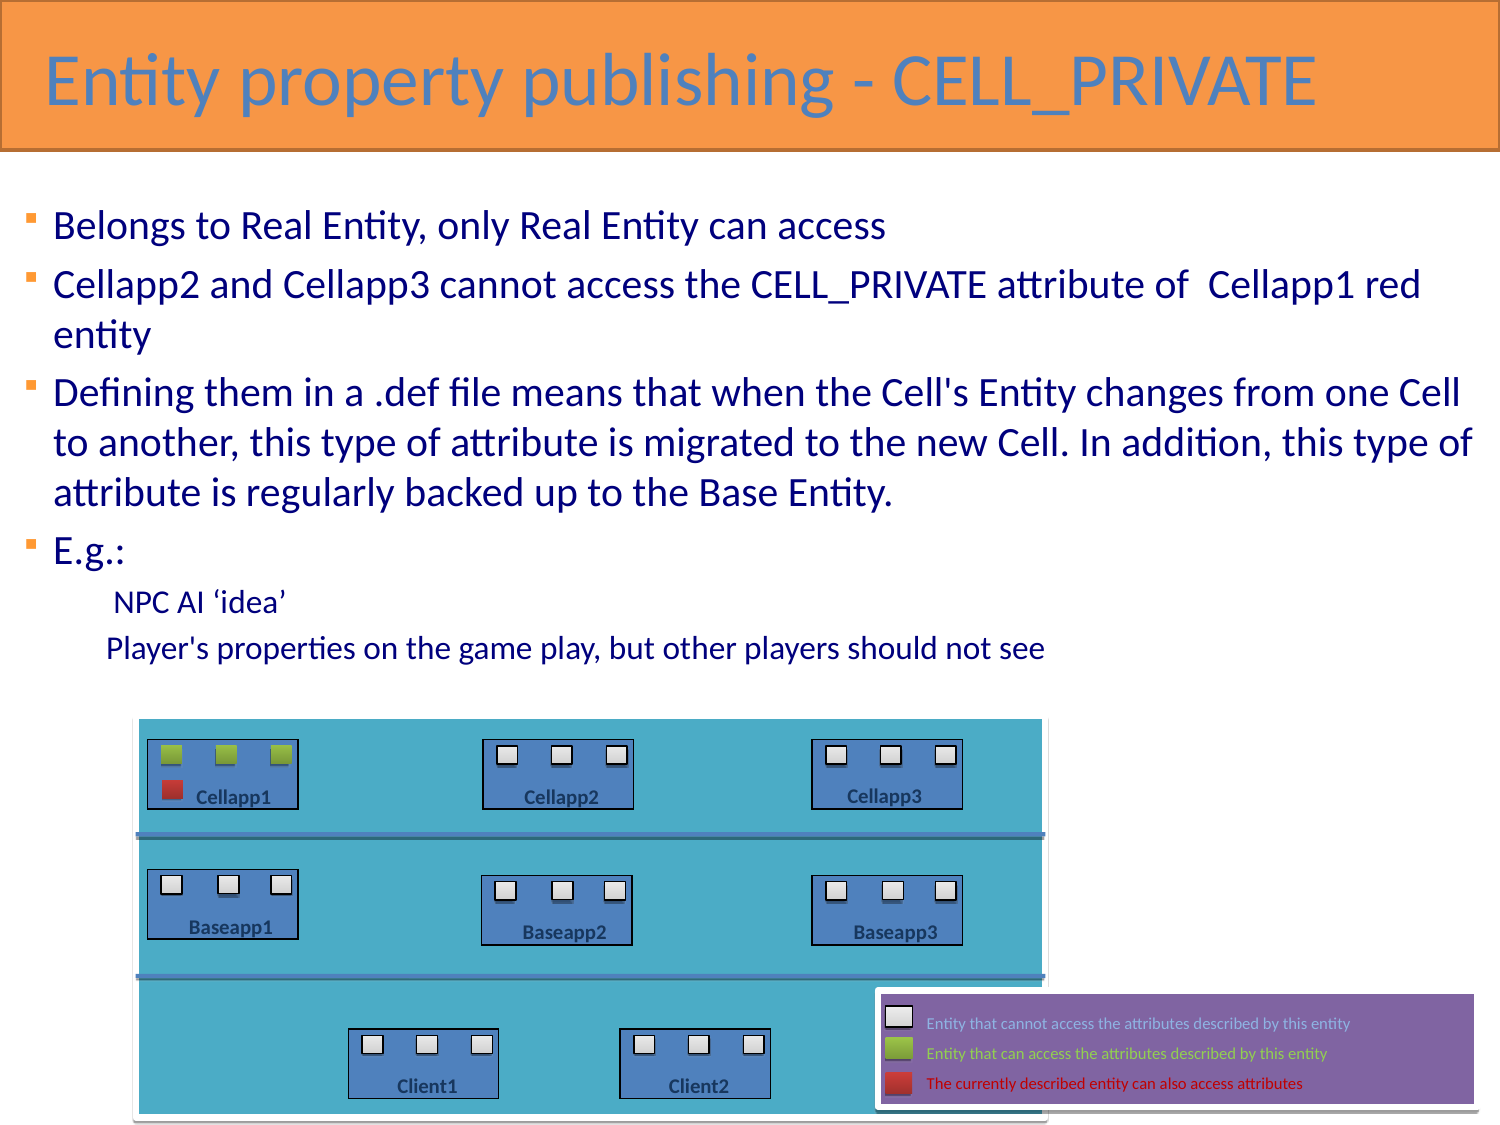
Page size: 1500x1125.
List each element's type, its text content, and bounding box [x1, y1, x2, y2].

text_box Baseapp1 [174, 905, 292, 946]
text_box [0, 0, 1500, 150]
text_box Cellapp3 [832, 775, 951, 815]
text_box [135, 837, 1046, 973]
text_box Client2 [654, 1065, 786, 1106]
text_box Baseapp2 [507, 911, 626, 952]
text_box [135, 978, 1478, 1118]
text_box Belongs to Real Entity, only Real Entity can access Cellapp2 and Cellapp3 cannot access the CELL_PRIVATE attribute of Cellapp1 red entity Defining them in a .def file means that when the Cell's Entity changes from one Cell to another, this type of attribute is migrated to the new Cell. In addition, this type of attribute is regularly backed up to the Base Entity. E.g.: NPC AI ‘idea’ Player's properties on the game play, but other players should not see [14, 196, 1500, 681]
text_box Client1 [382, 1065, 514, 1106]
text_box Baseapp3 [838, 911, 957, 952]
title Entity property publishing - CELL_PRIVATE [29, 21, 1483, 129]
text_box Cellapp2 [509, 775, 628, 816]
text_box [135, 716, 1046, 832]
text_box Entity that cannot access the attributes described by this entity Entity that can access the attributes described by this entity The currently described entity can also access attributes [911, 995, 1478, 1125]
text_box Cellapp1 [181, 775, 313, 816]
